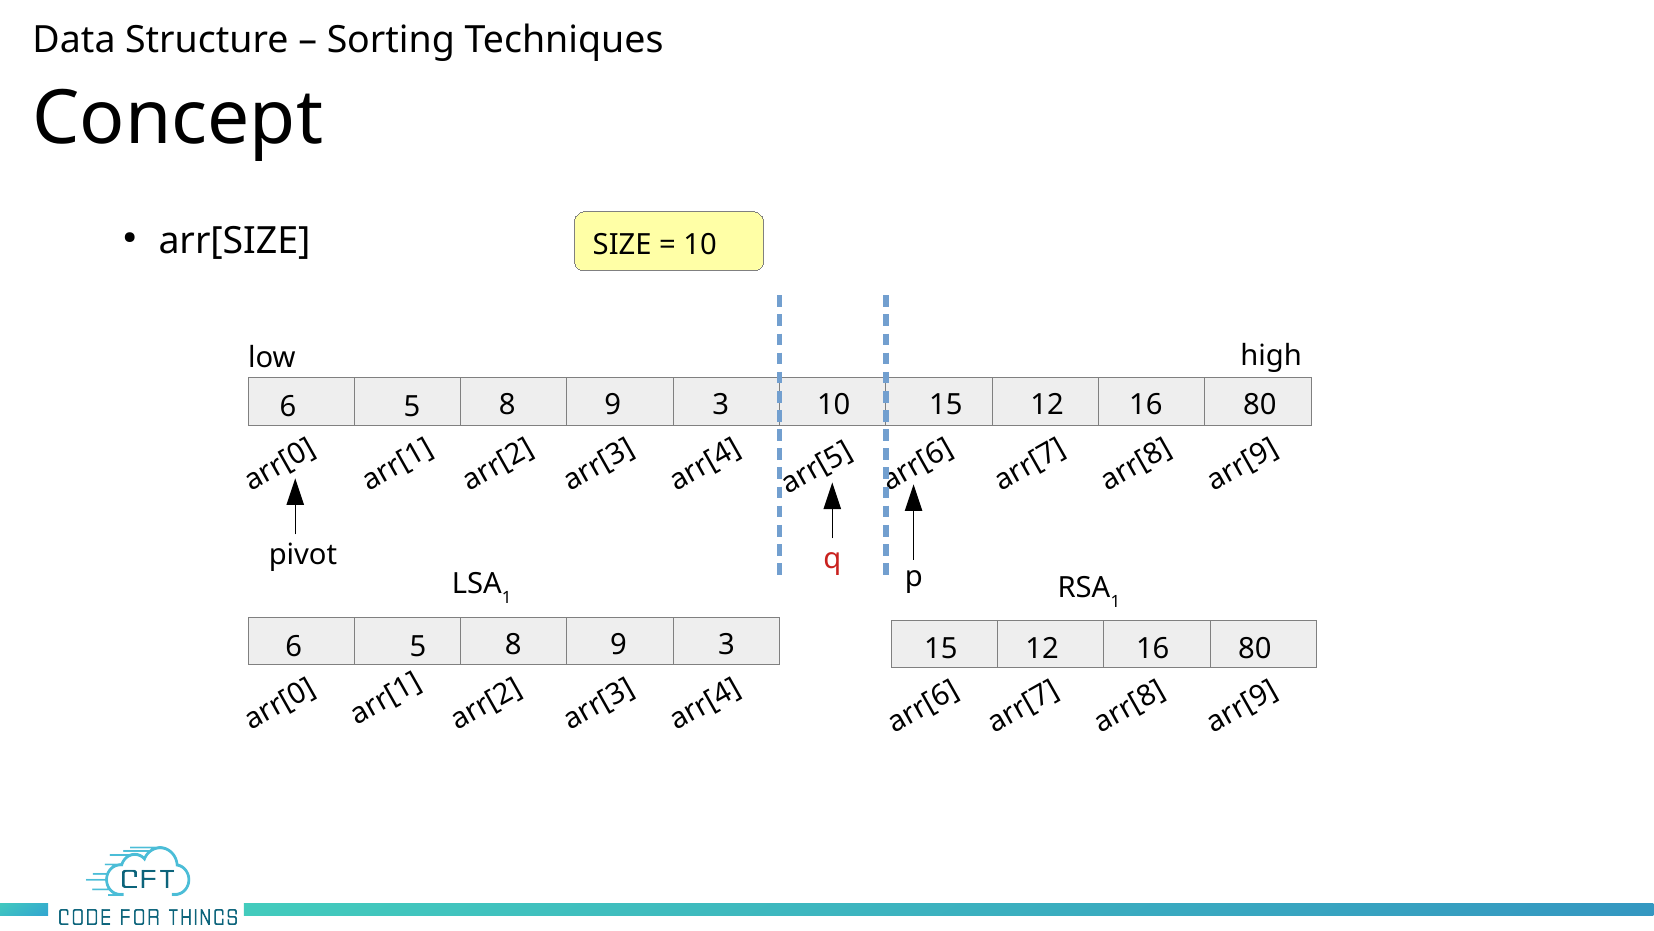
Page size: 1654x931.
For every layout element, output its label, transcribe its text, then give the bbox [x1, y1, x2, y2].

text_box arr[2] [425, 666, 548, 748]
text_box [762, 377, 802, 426]
text_box 6 [270, 618, 319, 668]
text_box arr[6] [862, 670, 988, 751]
text_box [557, 617, 595, 665]
text_box arr[2] [437, 404, 574, 517]
text_box arr[5] [756, 406, 898, 520]
text_box arr[9] [1181, 405, 1323, 517]
text_box 80 [1223, 620, 1291, 670]
text_box high [1225, 327, 1329, 377]
text_box [891, 620, 909, 668]
text_box low [233, 328, 337, 378]
text_box 10 [802, 376, 869, 426]
text_box 80 [1228, 377, 1296, 426]
picture [59, 846, 237, 925]
text_box SIZE = 10 [577, 215, 758, 265]
text_box 16 [1121, 620, 1188, 670]
text_box [657, 377, 690, 426]
text_box [1182, 377, 1228, 426]
text_box 12 [1015, 376, 1083, 426]
text_box [1188, 620, 1223, 668]
text_box [1078, 620, 1121, 668]
text_box 8 [484, 376, 551, 426]
text_box 15 [909, 620, 977, 670]
text_box [248, 617, 490, 665]
text_box arr[4] [644, 666, 775, 756]
text_box arr[1] [324, 659, 452, 742]
text_box arr[7] [971, 404, 1111, 517]
text_box 16 [1114, 376, 1182, 426]
text_box 3 [695, 616, 768, 666]
text_box arr[8] [1079, 401, 1213, 517]
text_box LSA1 [437, 555, 533, 611]
text_box [663, 617, 695, 665]
text_box [1296, 377, 1312, 426]
text_box arr[7] [962, 670, 1089, 751]
text_box 5 [394, 618, 443, 668]
text_box [1083, 377, 1114, 426]
text_box pivot [253, 525, 358, 575]
text_box [1291, 620, 1317, 668]
text_box [313, 377, 388, 426]
text_box arr[3] [537, 666, 664, 748]
text_box q [808, 529, 857, 579]
text_box arr[6] [863, 424, 999, 515]
text_box p [889, 547, 939, 615]
text_box [574, 211, 764, 271]
text_box arr[0] [218, 647, 343, 748]
text_box arr[8] [1068, 670, 1191, 751]
text_box 9 [595, 616, 663, 666]
text_box [982, 377, 1015, 426]
text_box arr[SIZE] [108, 205, 353, 272]
text_box [869, 377, 914, 426]
text_box 9 [589, 376, 657, 426]
text_box 6 [264, 378, 313, 428]
text_box 8 [490, 616, 557, 666]
text_box arr[0] [218, 401, 360, 517]
text_box 3 [690, 376, 762, 426]
text_box arr[4] [647, 411, 786, 517]
text_box [977, 620, 1010, 668]
title Data Structure – Sorting Techniques Concept [32, 12, 1184, 166]
text_box arr[1] [336, 401, 473, 517]
text_box RSA1 [1042, 559, 1143, 615]
text_box [768, 617, 780, 665]
text_box [551, 377, 589, 426]
text_box arr[9] [1181, 663, 1308, 751]
text_box 15 [914, 376, 982, 426]
text_box [248, 378, 264, 426]
text_box arr[3] [537, 413, 680, 517]
text_box 5 [388, 377, 438, 428]
text_box 12 [1010, 620, 1078, 670]
text_box [438, 377, 484, 426]
